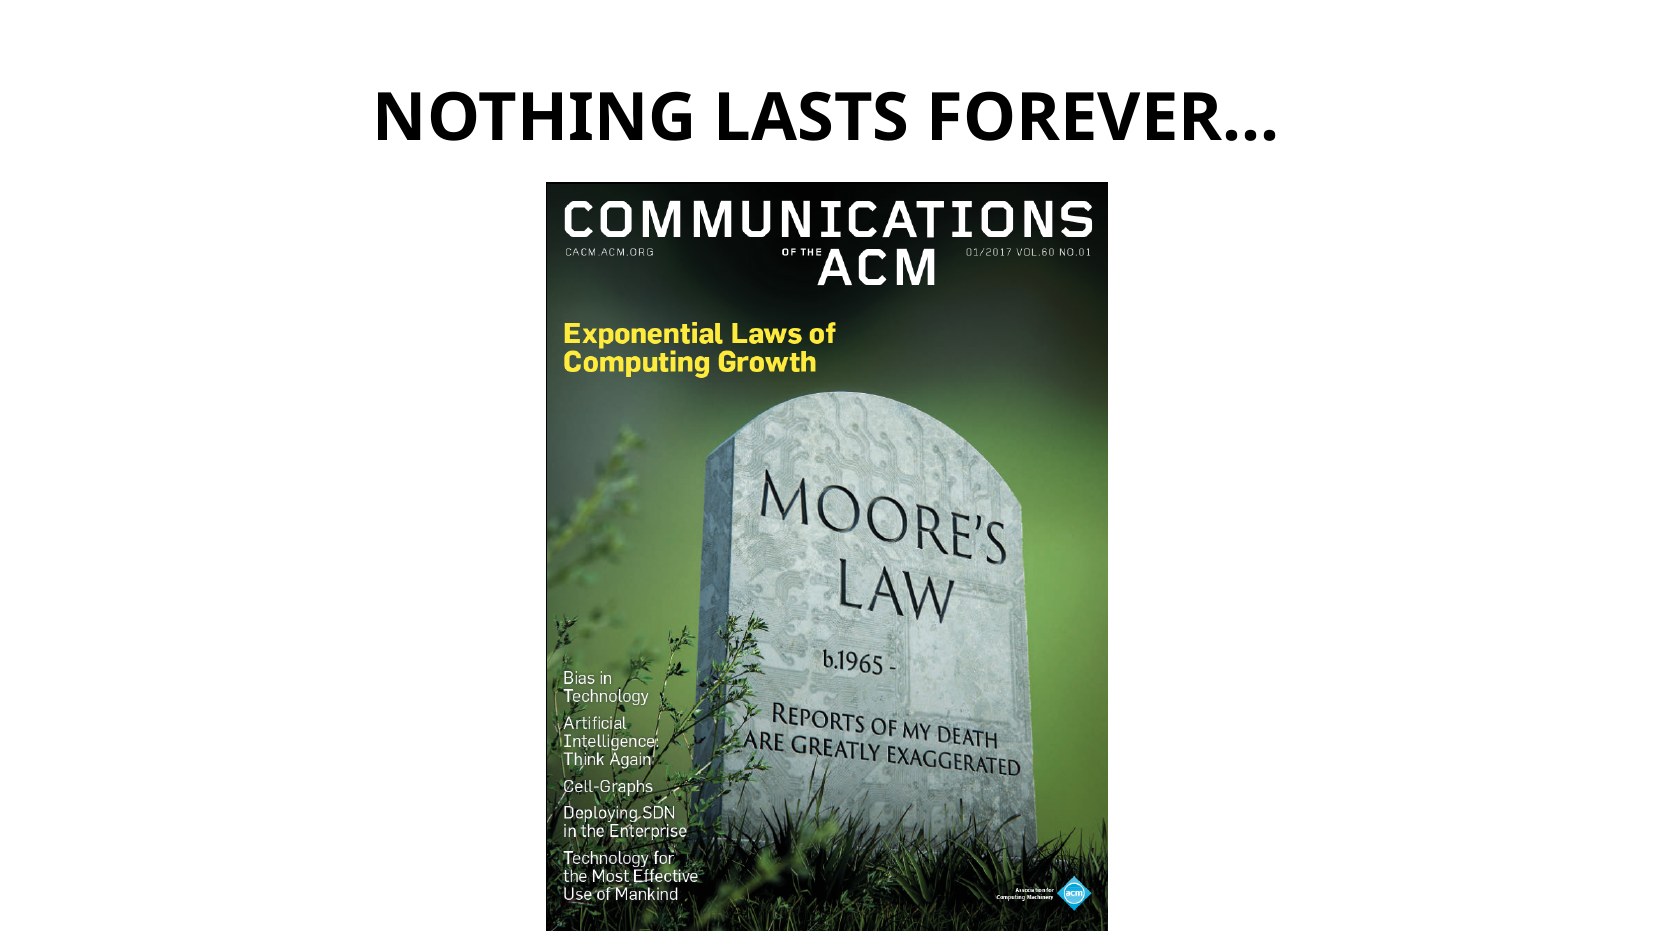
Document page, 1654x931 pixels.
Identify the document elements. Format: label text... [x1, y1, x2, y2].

picture [546, 182, 1108, 931]
title NOTHING LASTS FOREVER... [82, 36, 1571, 193]
